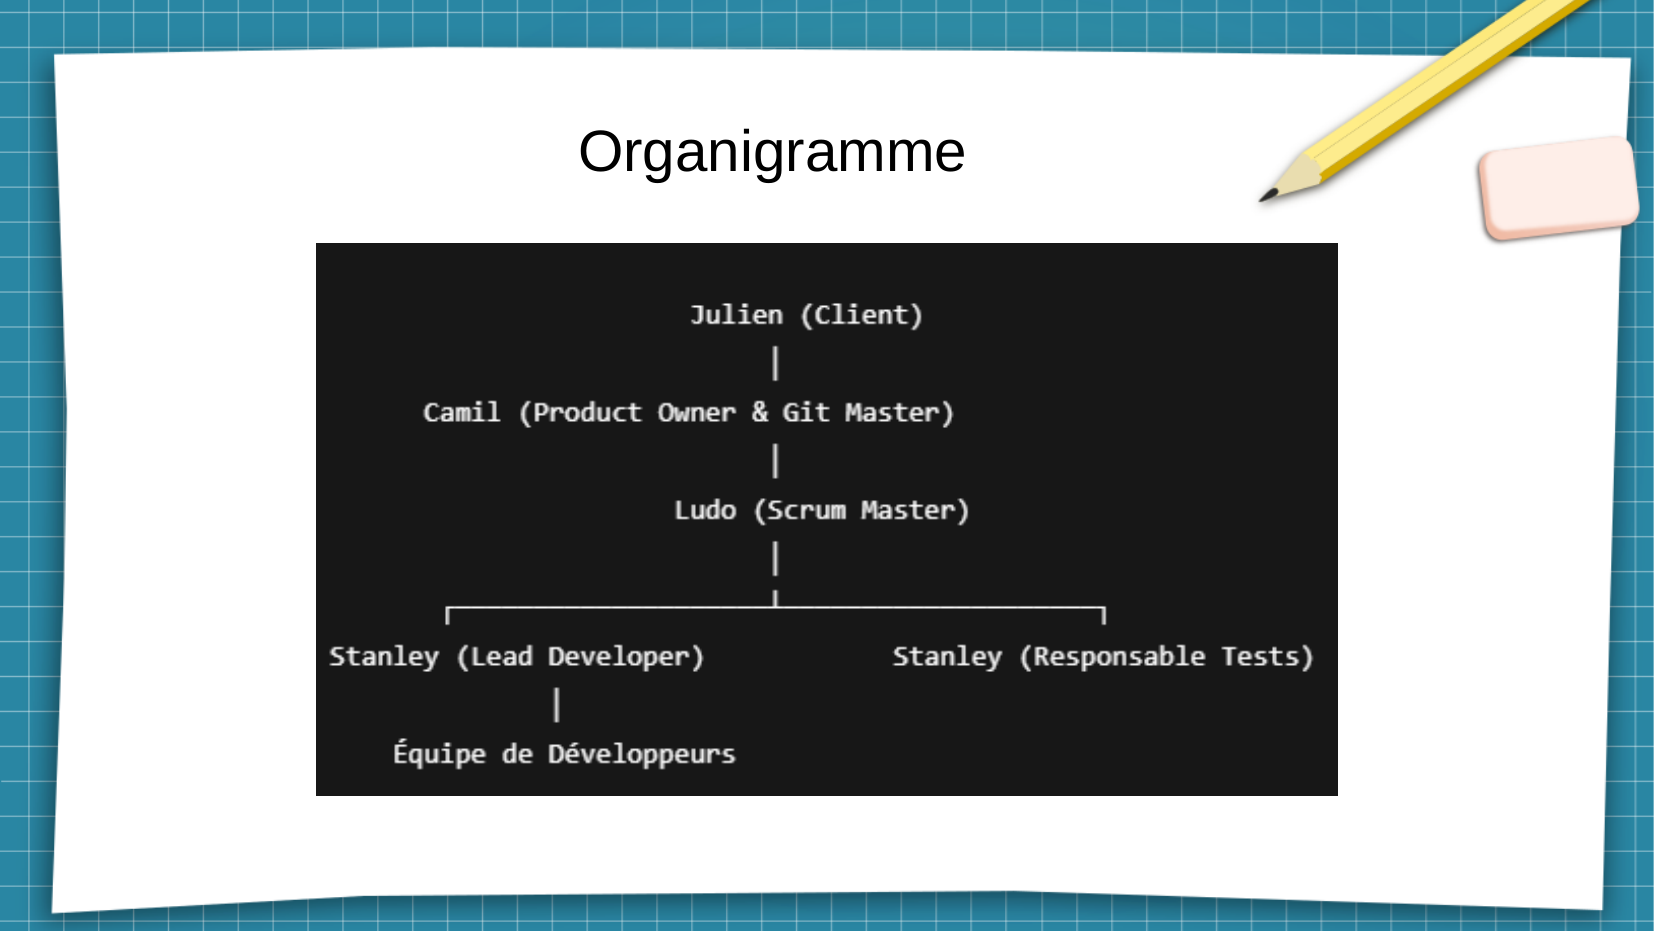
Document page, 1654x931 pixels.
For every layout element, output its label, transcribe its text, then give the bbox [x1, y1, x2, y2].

text_box Organigramme [370, 105, 1175, 192]
picture [316, 243, 1338, 796]
